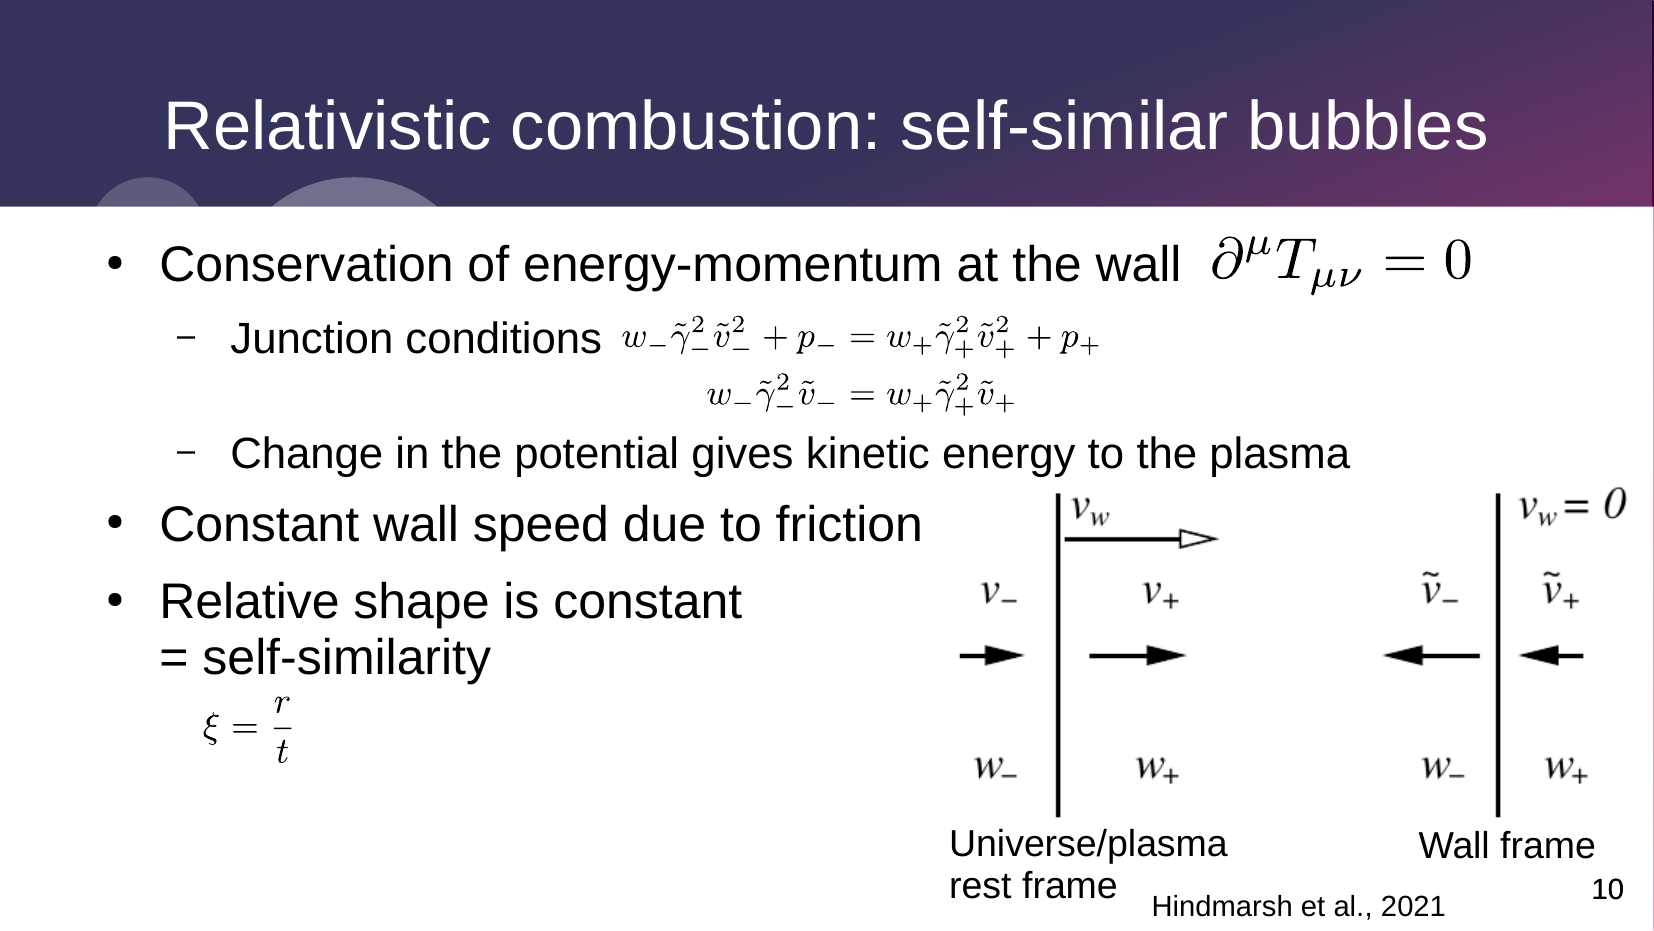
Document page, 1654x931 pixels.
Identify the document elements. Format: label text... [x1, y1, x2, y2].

picture [619, 314, 1100, 418]
text_box Hindmarsh et al., 2021 [1258, 883, 1462, 931]
picture [202, 696, 292, 764]
list Conservation of energy-momentum at the wall Junction conditions Change in the potential gives kinetic energy to the plasma Constant wall speed due to friction Relative shape is constant = self-similarity [88, 236, 1565, 827]
title Relativistic combustion: self-similar bubbles [88, 44, 1565, 207]
text_box Universe/plasma rest frame [934, 814, 1258, 931]
picture [928, 479, 1652, 832]
picture [1207, 233, 1473, 298]
text_box Wall frame [1403, 817, 1611, 874]
